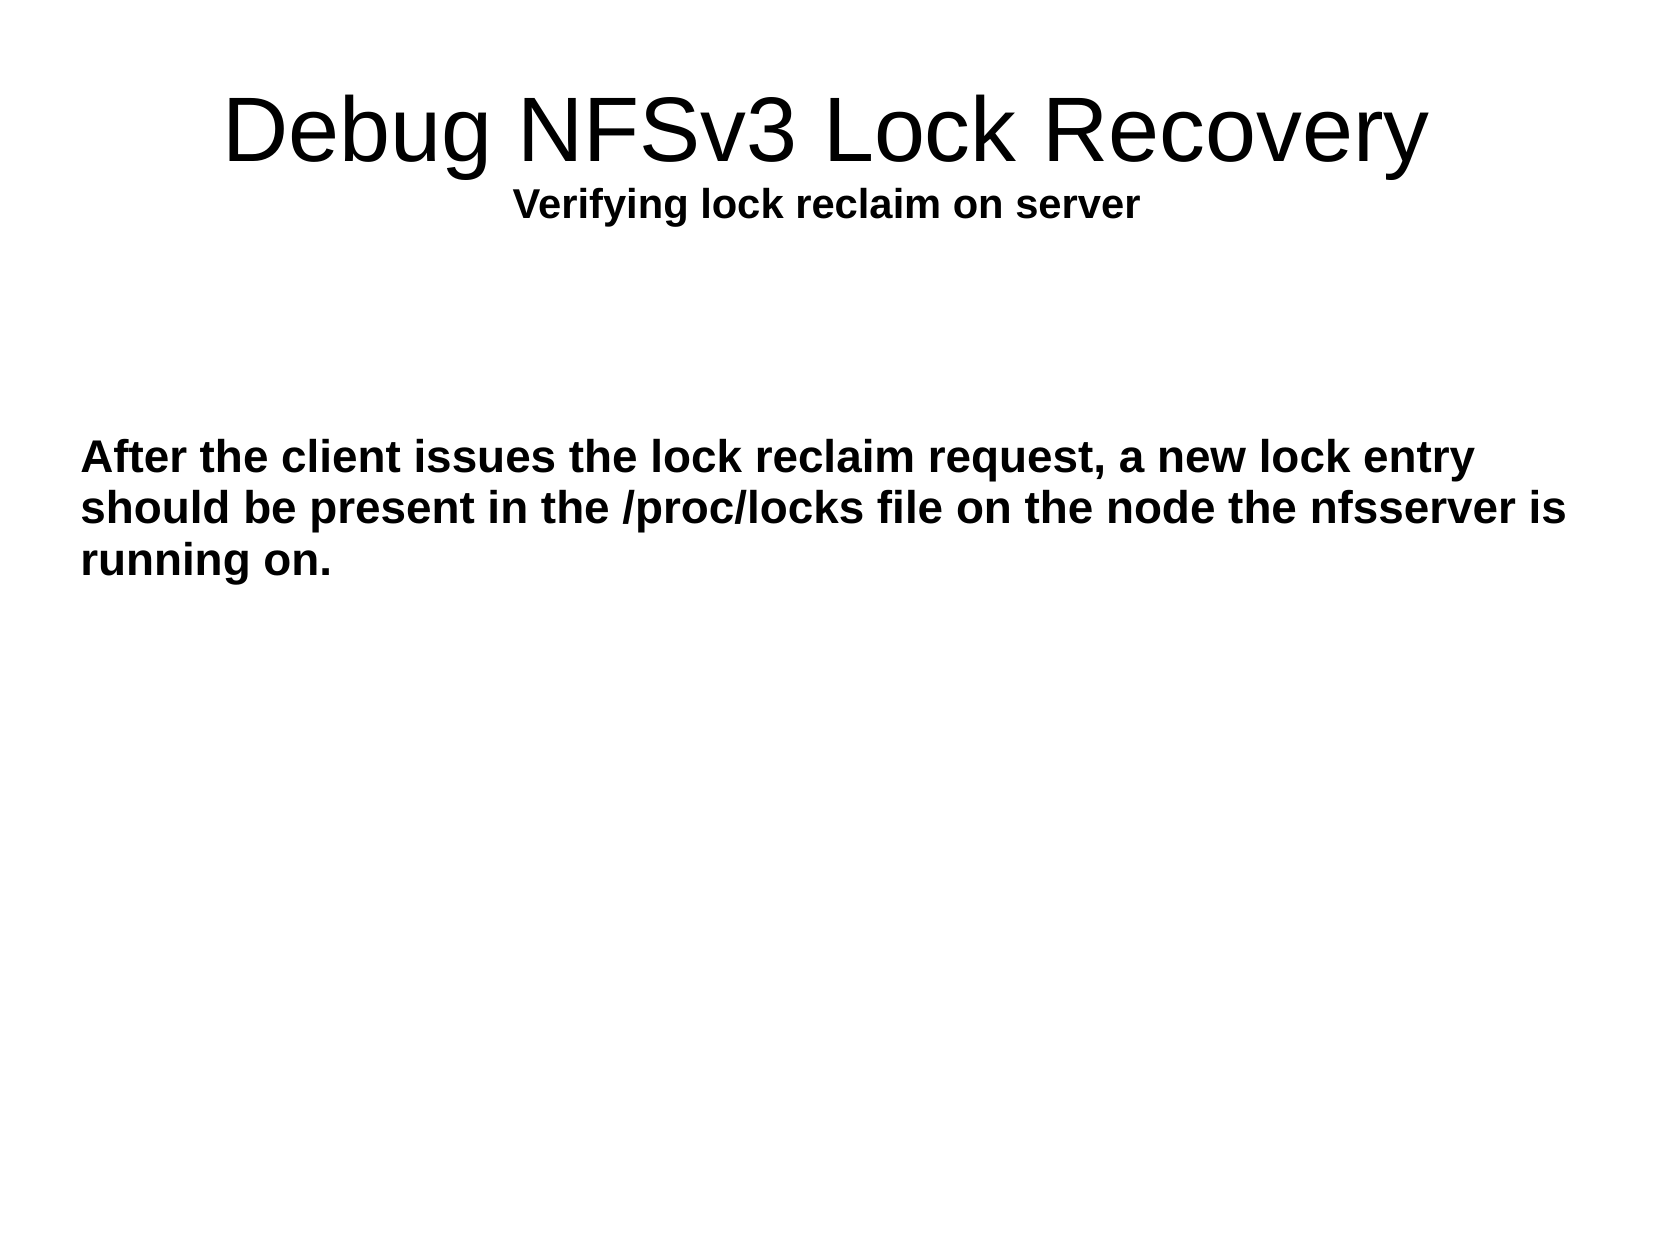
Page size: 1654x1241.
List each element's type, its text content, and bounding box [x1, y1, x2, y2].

text_box After the client issues the lock reclaim request, a new lock entry should be present in the /proc/locks file on the node the nfsserver is running on. [65, 423, 1619, 644]
title Debug NFSv3 Lock Recovery Verifying lock reclaim on server [82, 49, 1571, 257]
